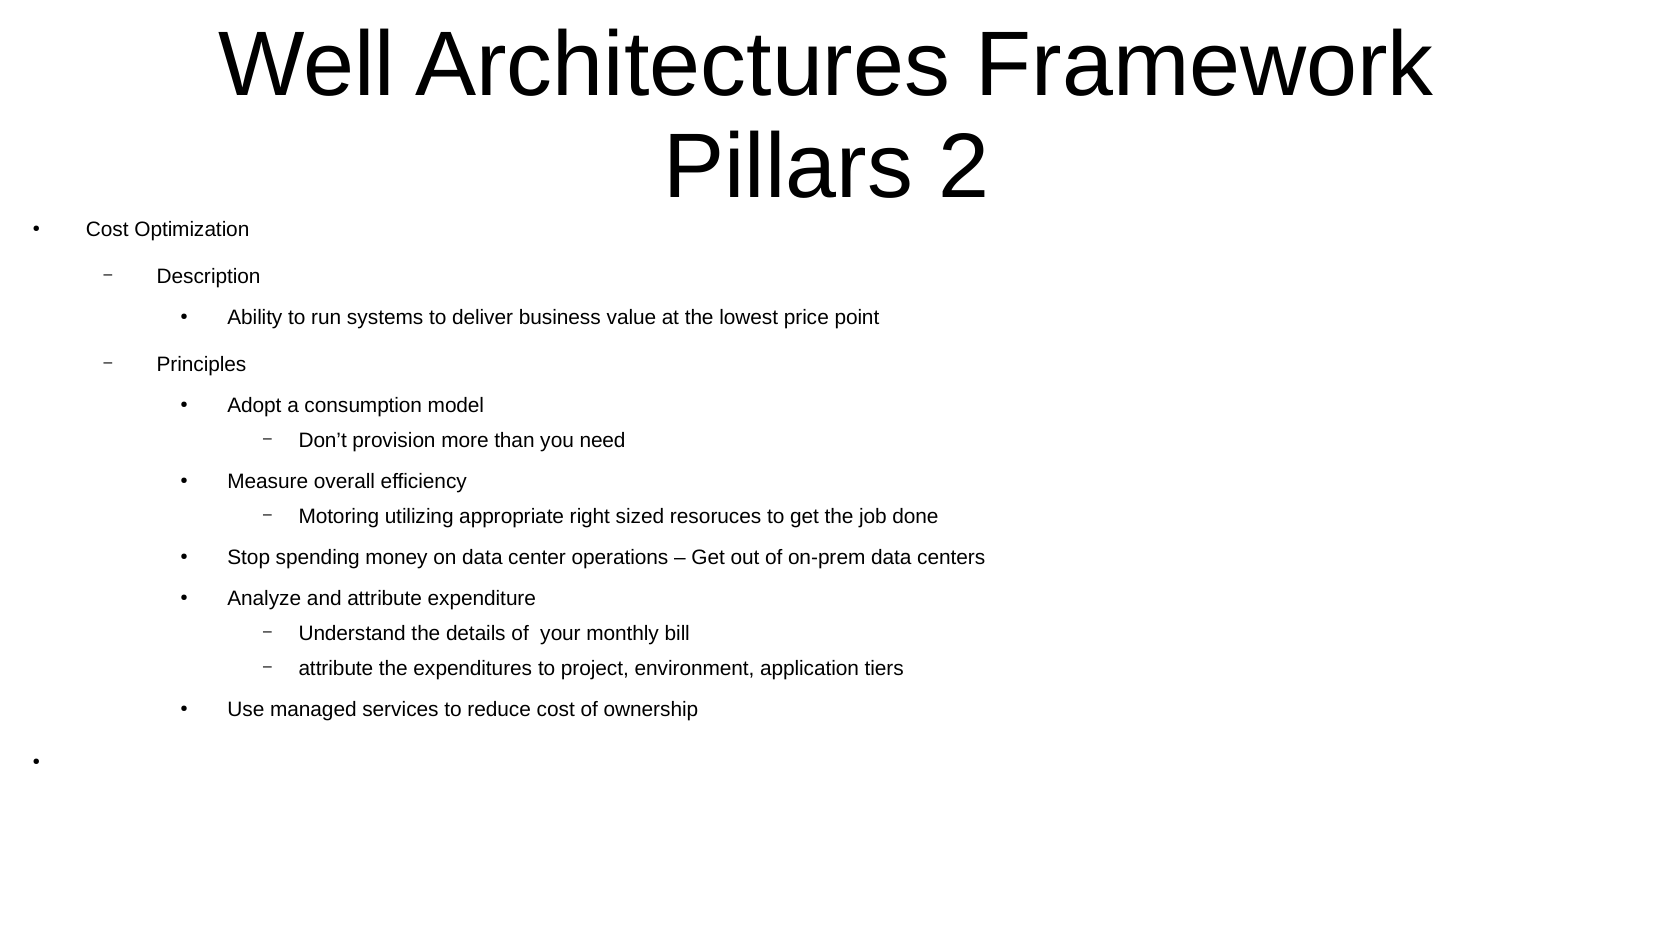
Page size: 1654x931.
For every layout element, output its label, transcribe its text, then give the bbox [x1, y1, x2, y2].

title Well Architectures Framework Pillars 2 [82, 12, 1571, 217]
list Cost Optimization Description Ability to run systems to deliver business value at the lowest price point Principles Adopt a consumption model Don’t provision more than you need Measure overall efficiency Motoring utilizing appropriate right sized resoruces to get the job done Stop spending money on data center operations – Get out of on-prem data centers Analyze and attribute expenditure Understand the details of your monthly bill attribute the expenditures to project, environment, application tiers Use managed services to reduce cost of ownership [15, 217, 1571, 901]
